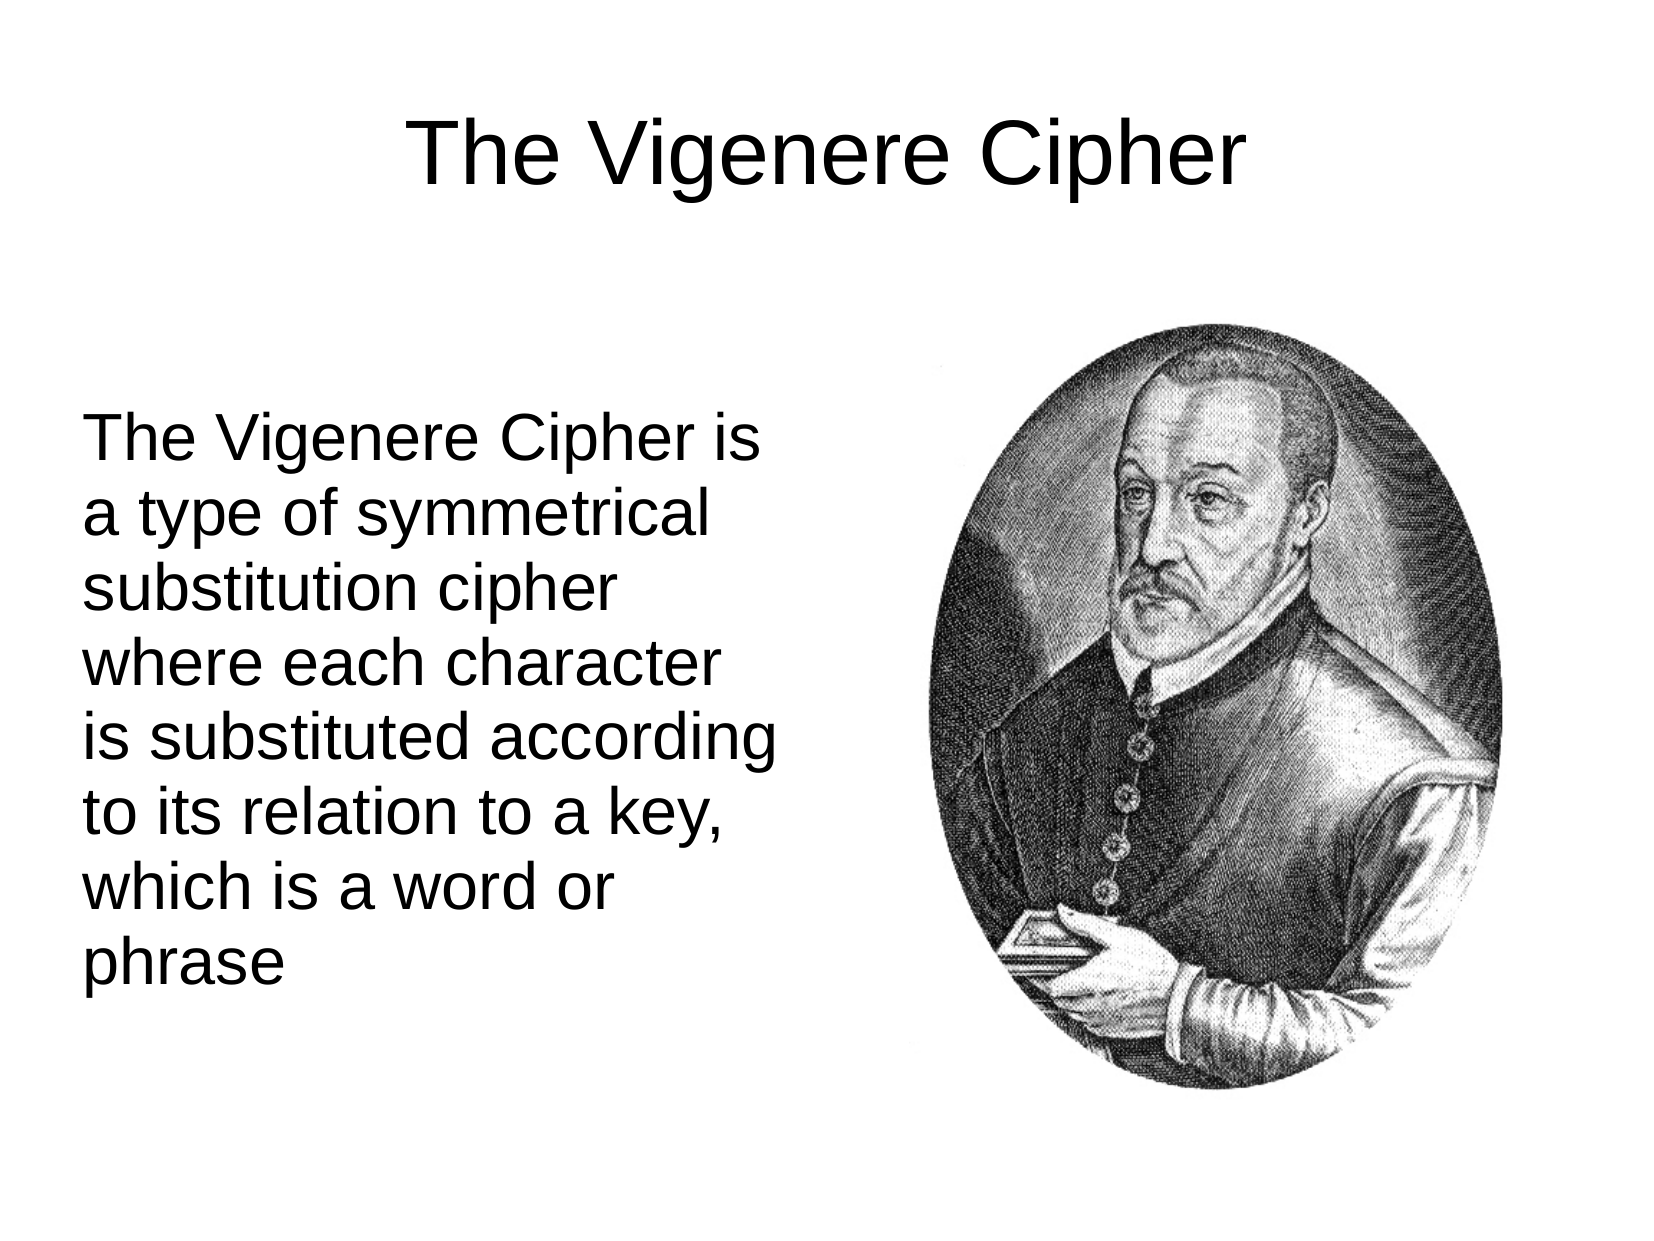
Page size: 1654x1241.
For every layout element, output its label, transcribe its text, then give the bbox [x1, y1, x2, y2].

picture [909, 307, 1524, 1101]
subtitle The Vigenere Cipher is a type of symmetrical substitution cipher where each character is substituted according to its relation to a key, which is a word or phrase [82, 290, 1571, 1109]
title The Vigenere Cipher [82, 49, 1571, 257]
